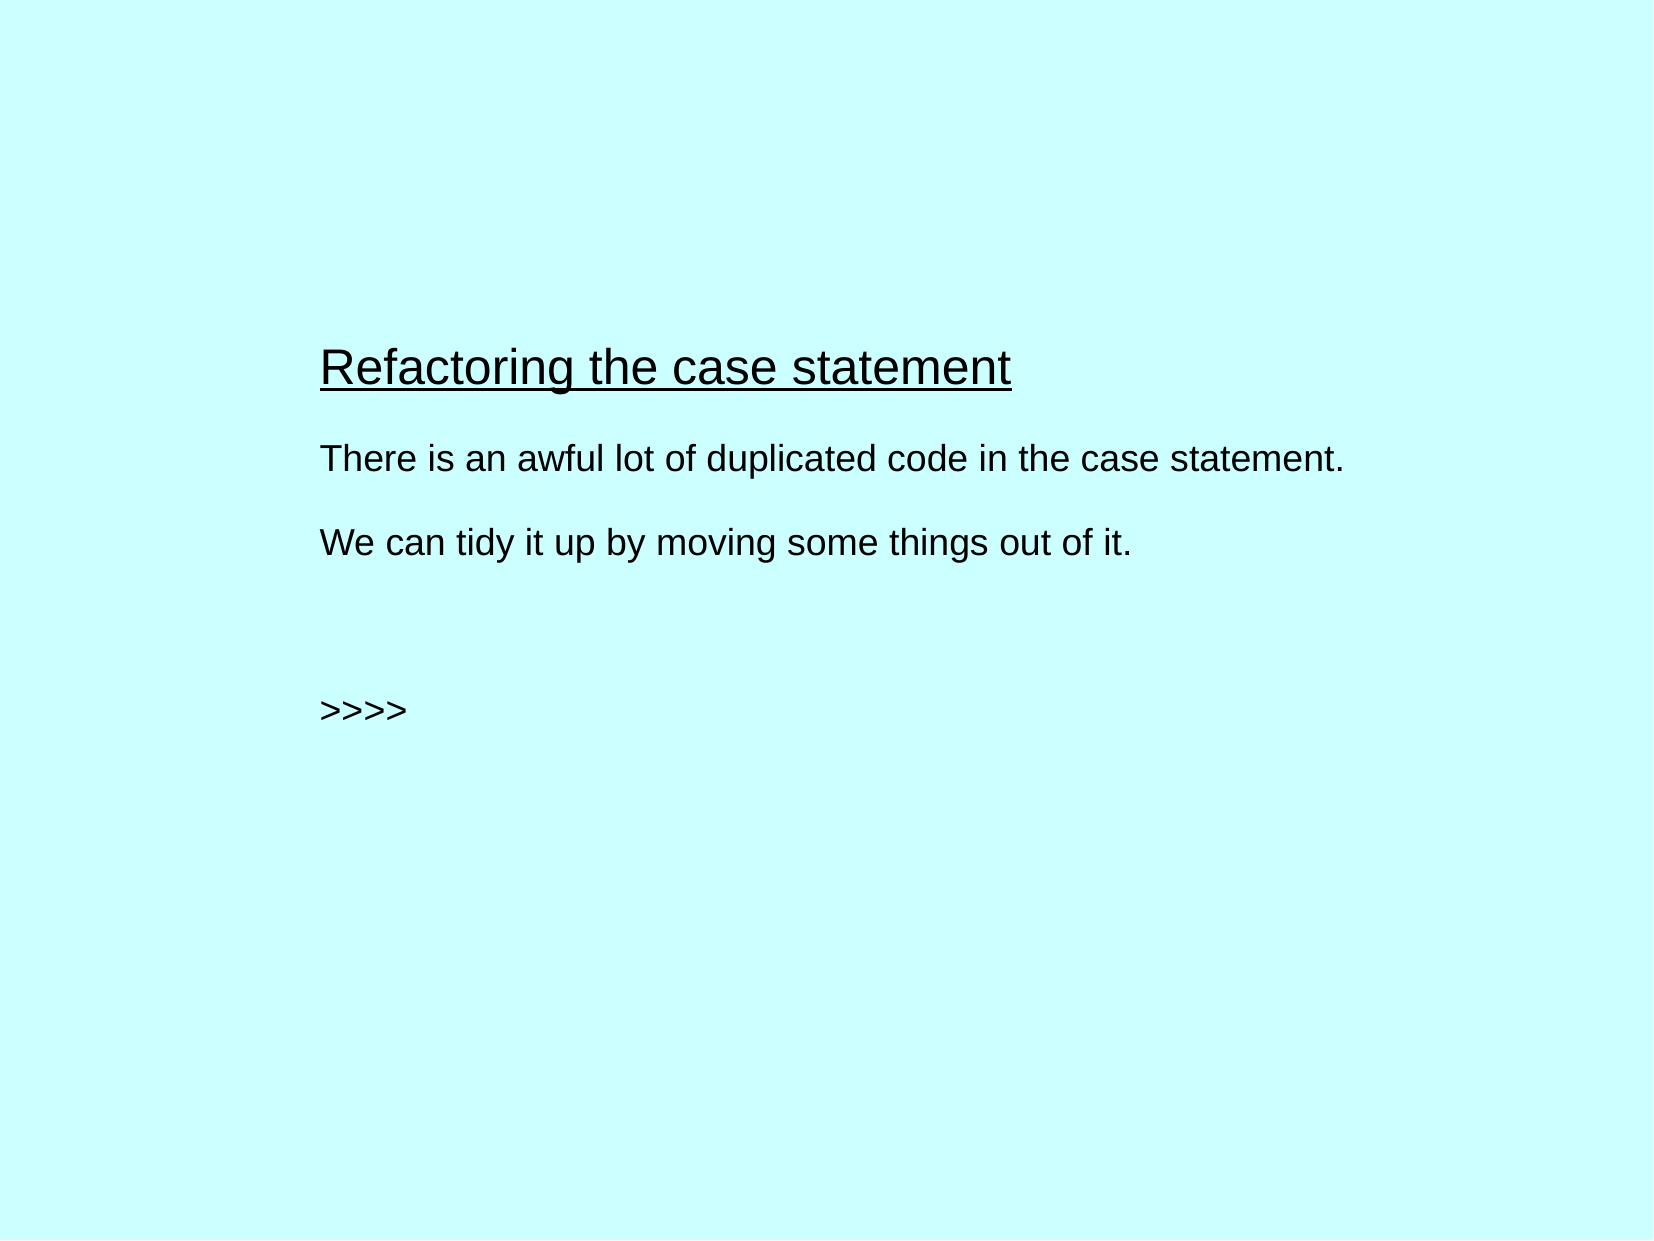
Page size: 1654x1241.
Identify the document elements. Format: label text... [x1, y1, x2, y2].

subtitle Refactoring the case statement There is an awful lot of duplicated code in the case statement. We can tidy it up by moving some things out of it. >>>> [82, 82, 1583, 1158]
